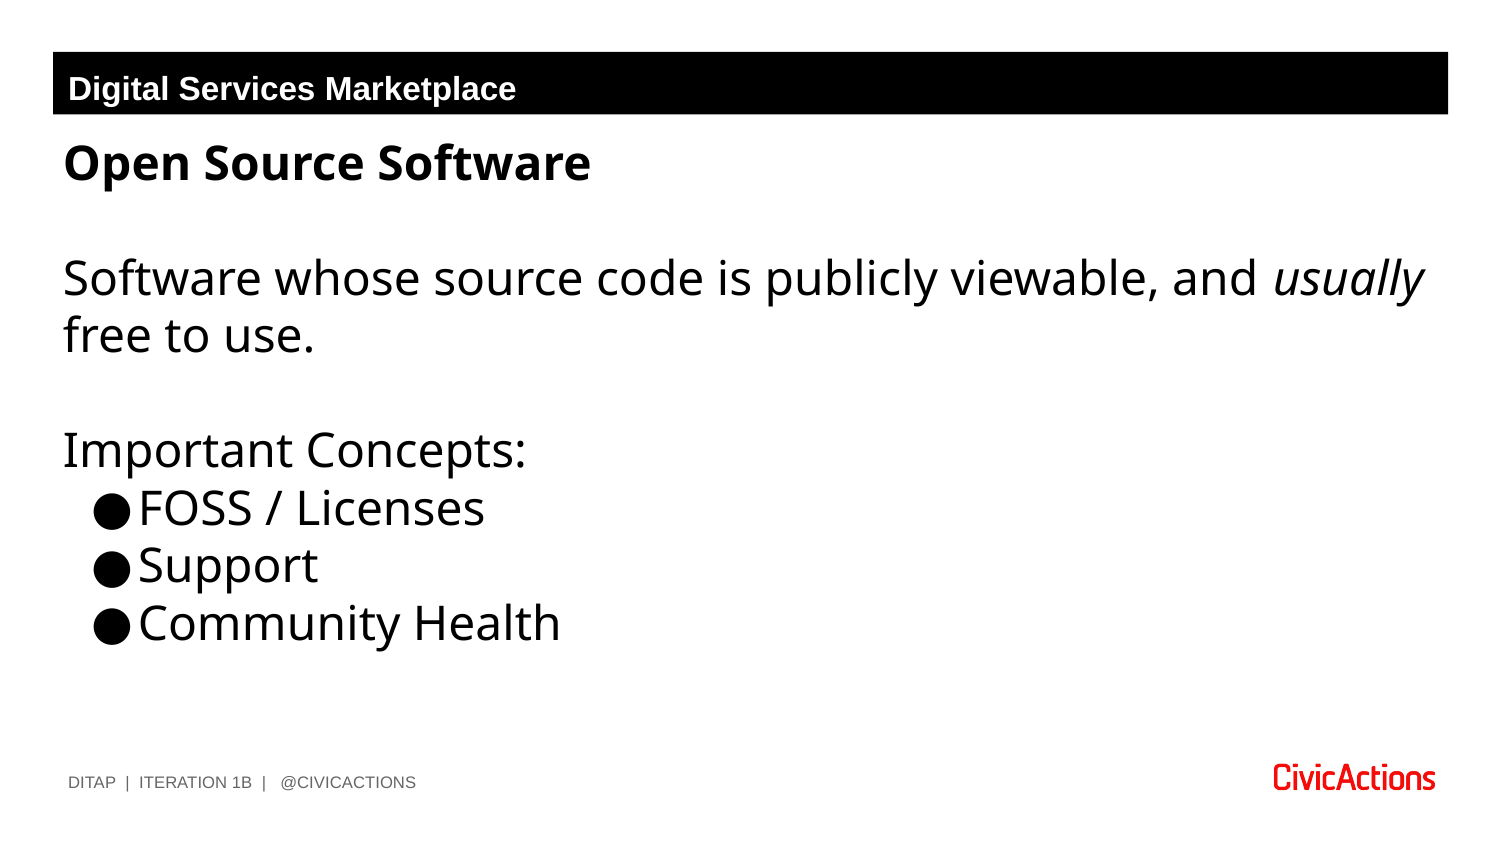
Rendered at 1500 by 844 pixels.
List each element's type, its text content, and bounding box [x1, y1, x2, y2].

picture [1271, 758, 1438, 795]
text_box Open Source Software Software whose source code is publicly viewable, and usually free to use. Important Concepts: FOSS / Licenses Support Community Health [53, 122, 1449, 716]
text_box Digital Services Marketplace [53, 51, 1449, 115]
